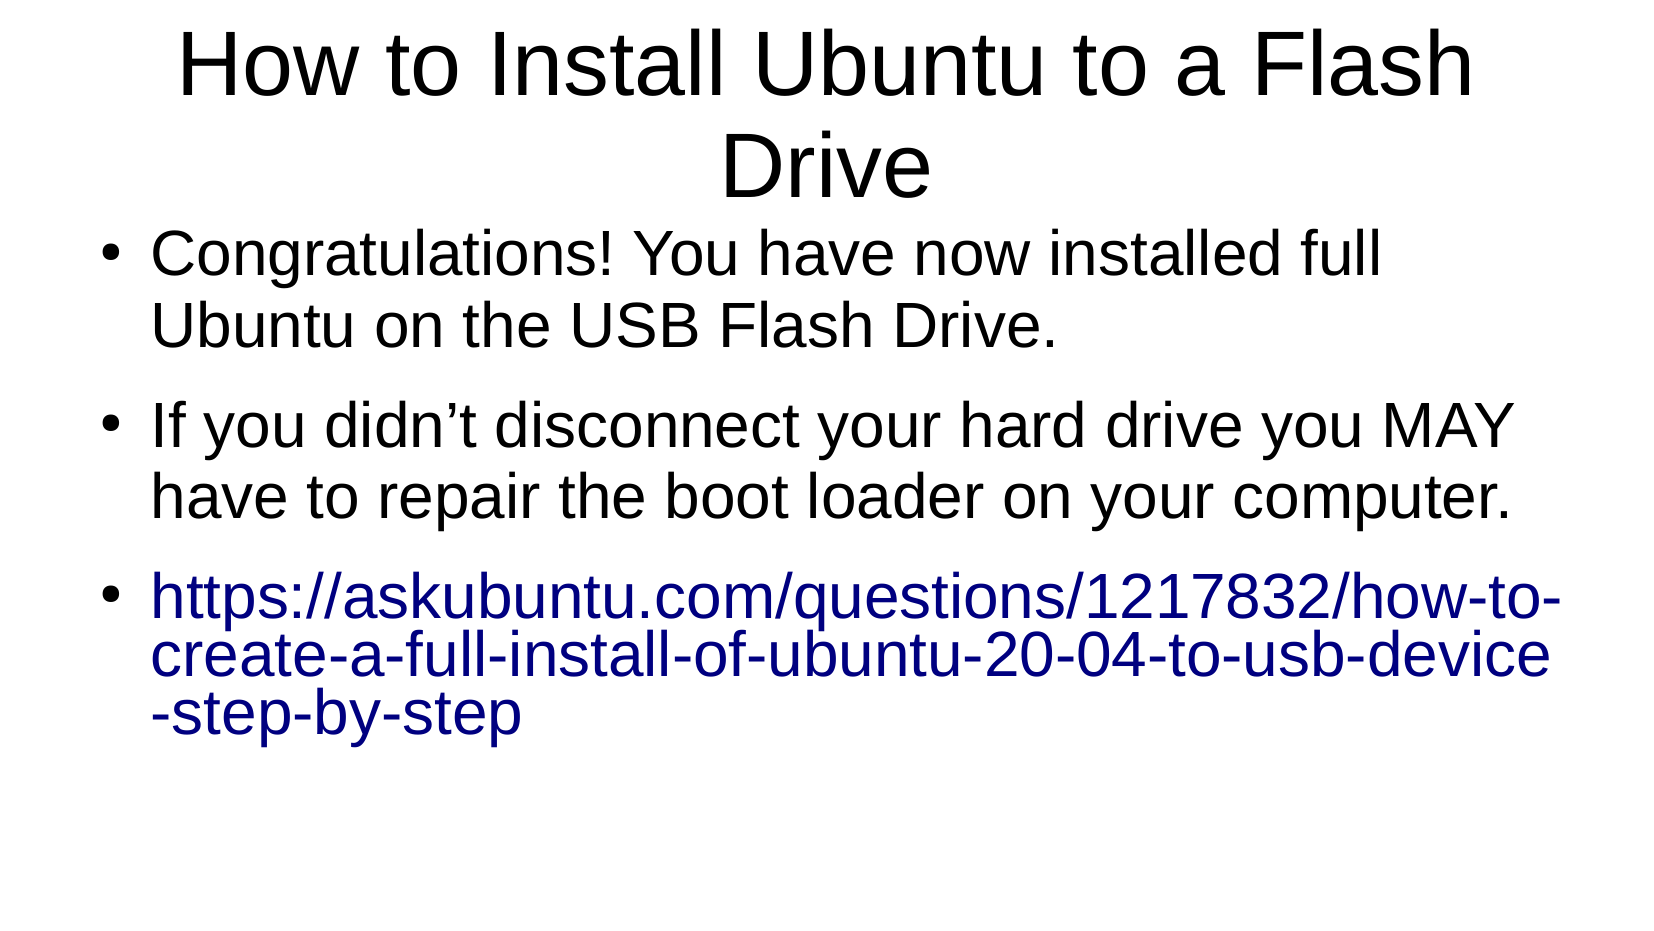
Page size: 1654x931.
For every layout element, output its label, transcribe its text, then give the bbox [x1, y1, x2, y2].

list Congratulations! You have now installed full Ubuntu on the USB Flash Drive. If you didn’t disconnect your hard drive you MAY have to repair the boot loader on your computer. https://askubuntu.com/questions/1217832/how-to-create-a-full-install-of-ubuntu-20-04-to-usb-device-step-by-step [82, 217, 1571, 758]
title How to Install Ubuntu to a Flash Drive [82, 12, 1571, 217]
